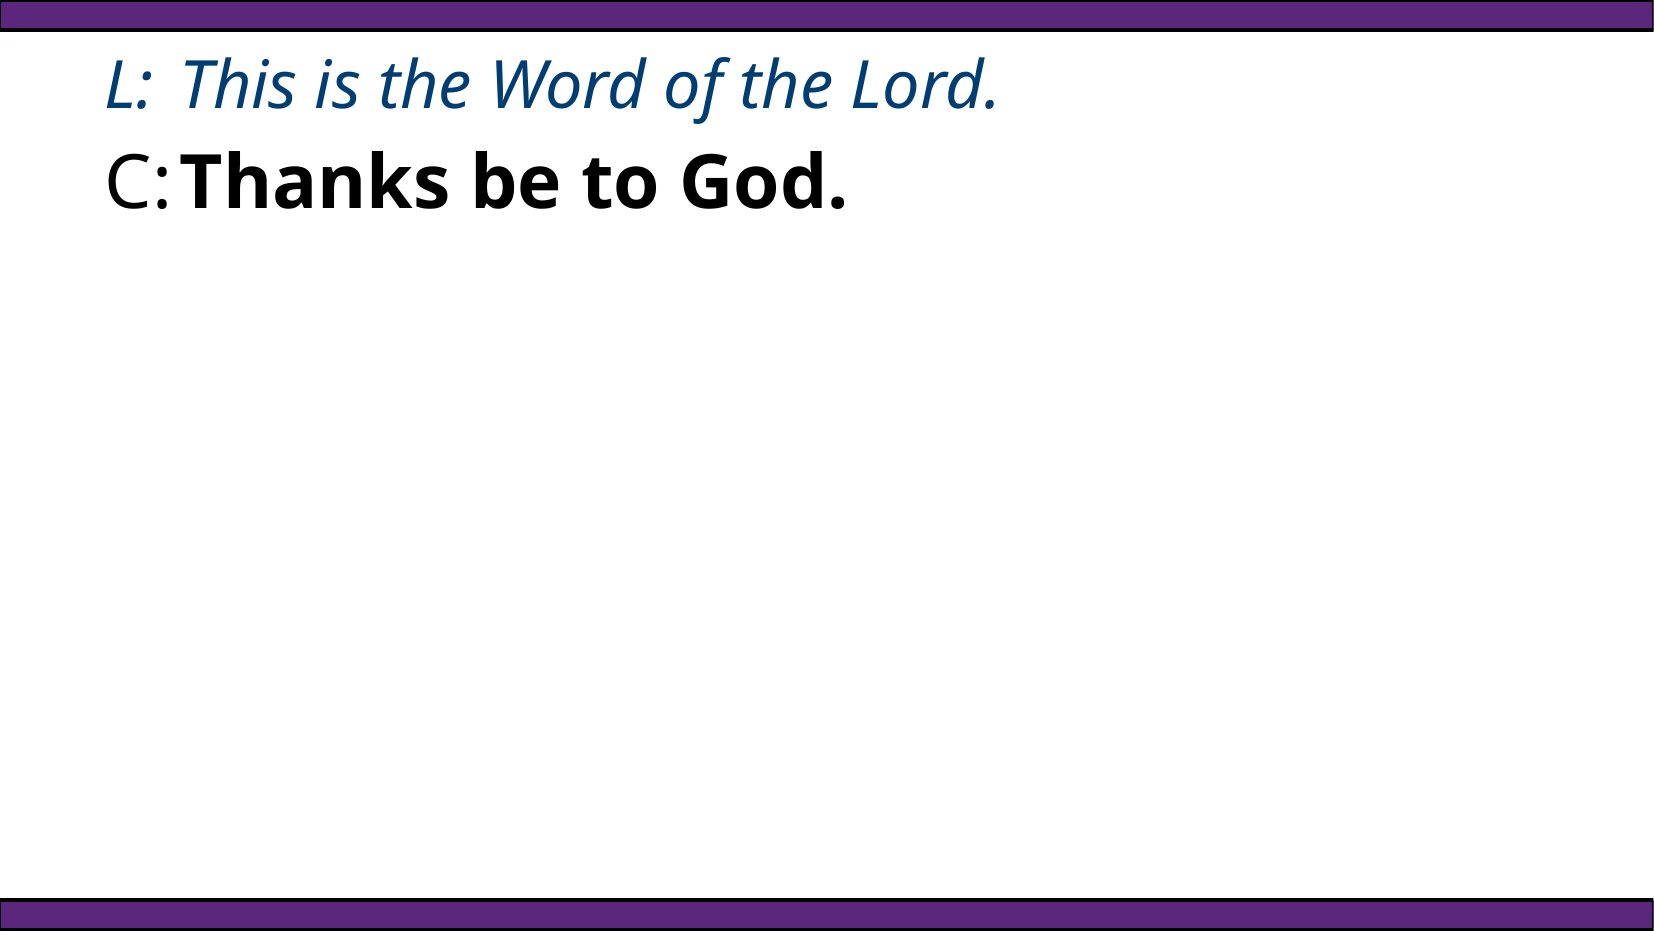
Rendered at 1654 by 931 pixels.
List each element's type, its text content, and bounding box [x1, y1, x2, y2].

text_box [0, 0, 1654, 31]
text_box L: This is the Word of the Lord. C: Thanks be to God. [90, 30, 1576, 234]
text_box [0, 900, 1654, 931]
picture [0, 31, 1654, 900]
